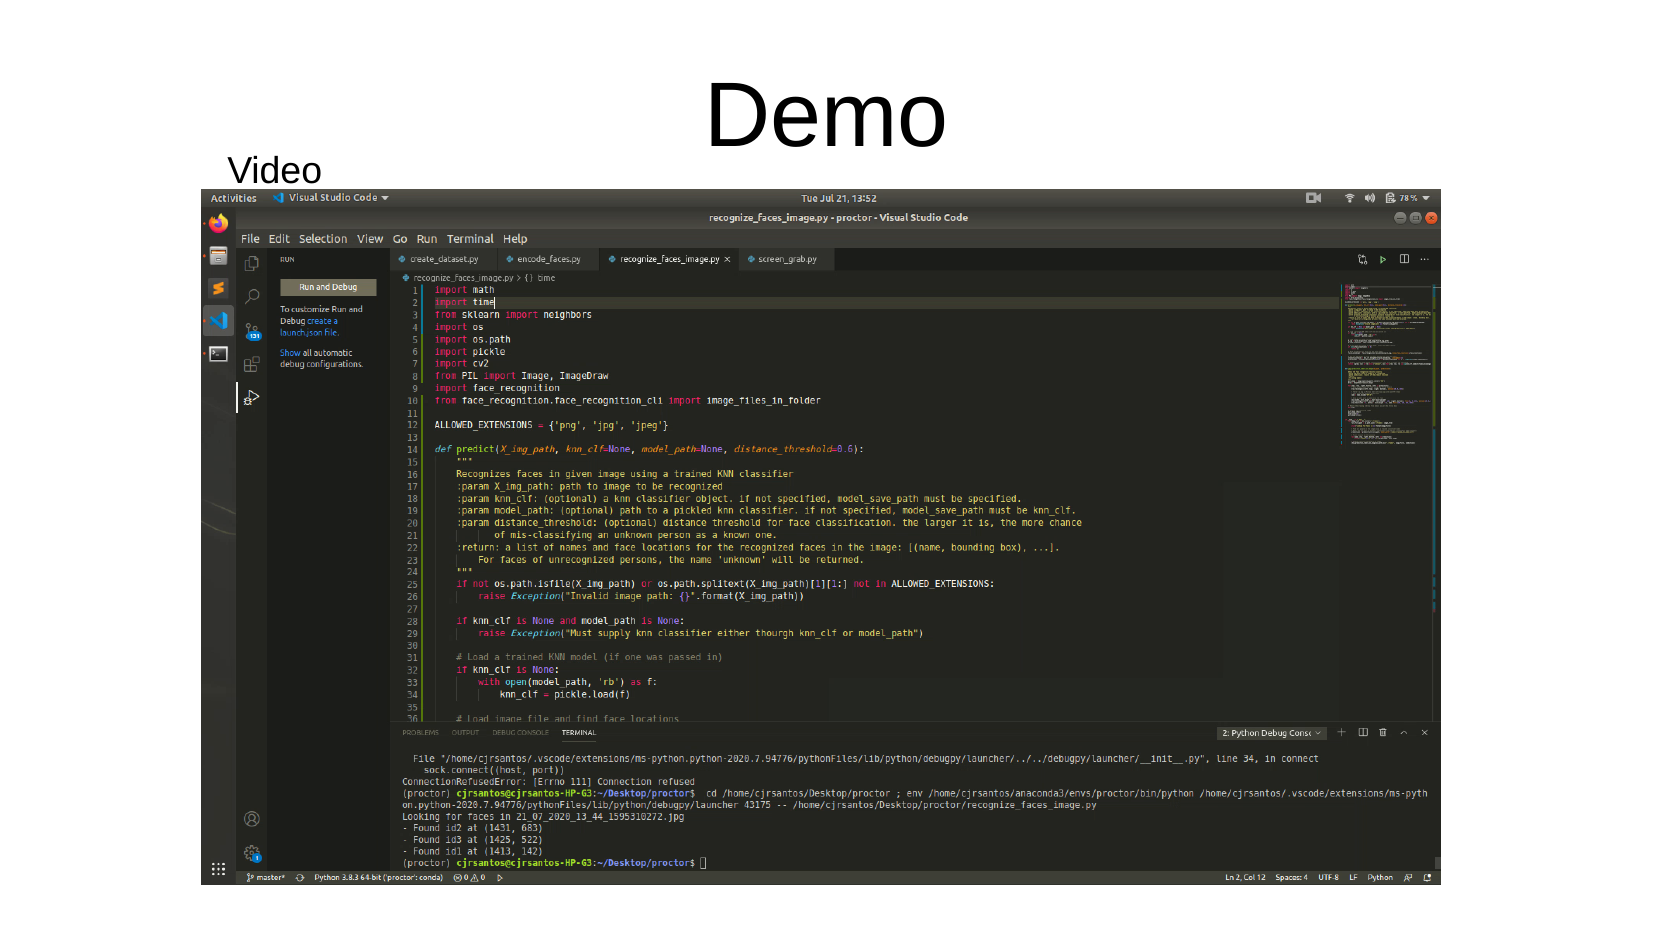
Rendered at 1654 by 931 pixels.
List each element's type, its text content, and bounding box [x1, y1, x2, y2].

text_box Video [212, 141, 355, 199]
text_box [200, 188, 1441, 886]
title Demo [82, 37, 1571, 193]
